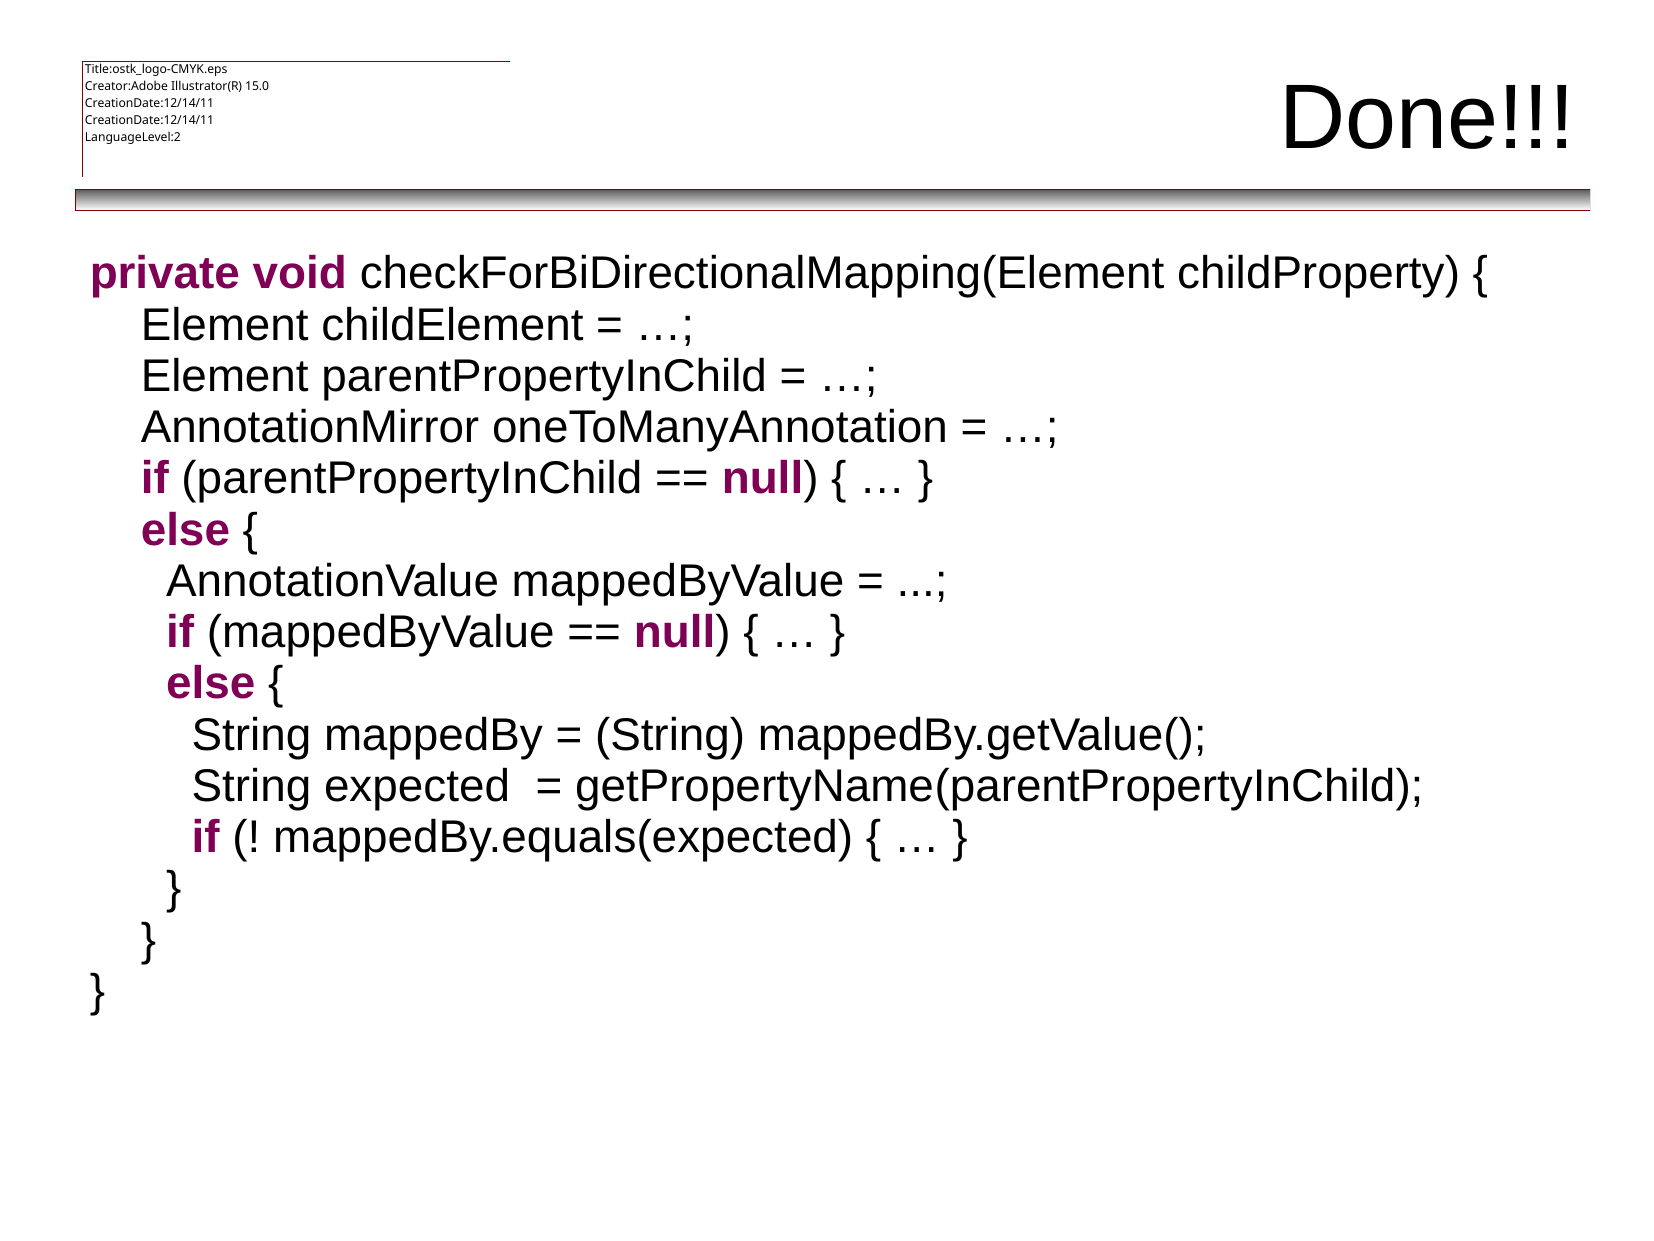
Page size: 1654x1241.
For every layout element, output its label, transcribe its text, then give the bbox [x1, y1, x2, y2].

text_box private void checkForBiDirectionalMapping(Element childProperty) { Element childElement = …; Element parentPropertyInChild = …; AnnotationMirror oneToManyAnnotation = …; if (parentPropertyInChild == null) { … } else { AnnotationValue mappedByValue = ...; if (mappedByValue == null) { … } else { String mappedBy = (String) mappedBy.getValue(); String expected = getPropertyName(parentPropertyInChild); if (! mappedBy.equals(expected) { … } } } } [75, 240, 1591, 1024]
title Done!!! [529, 65, 1576, 169]
